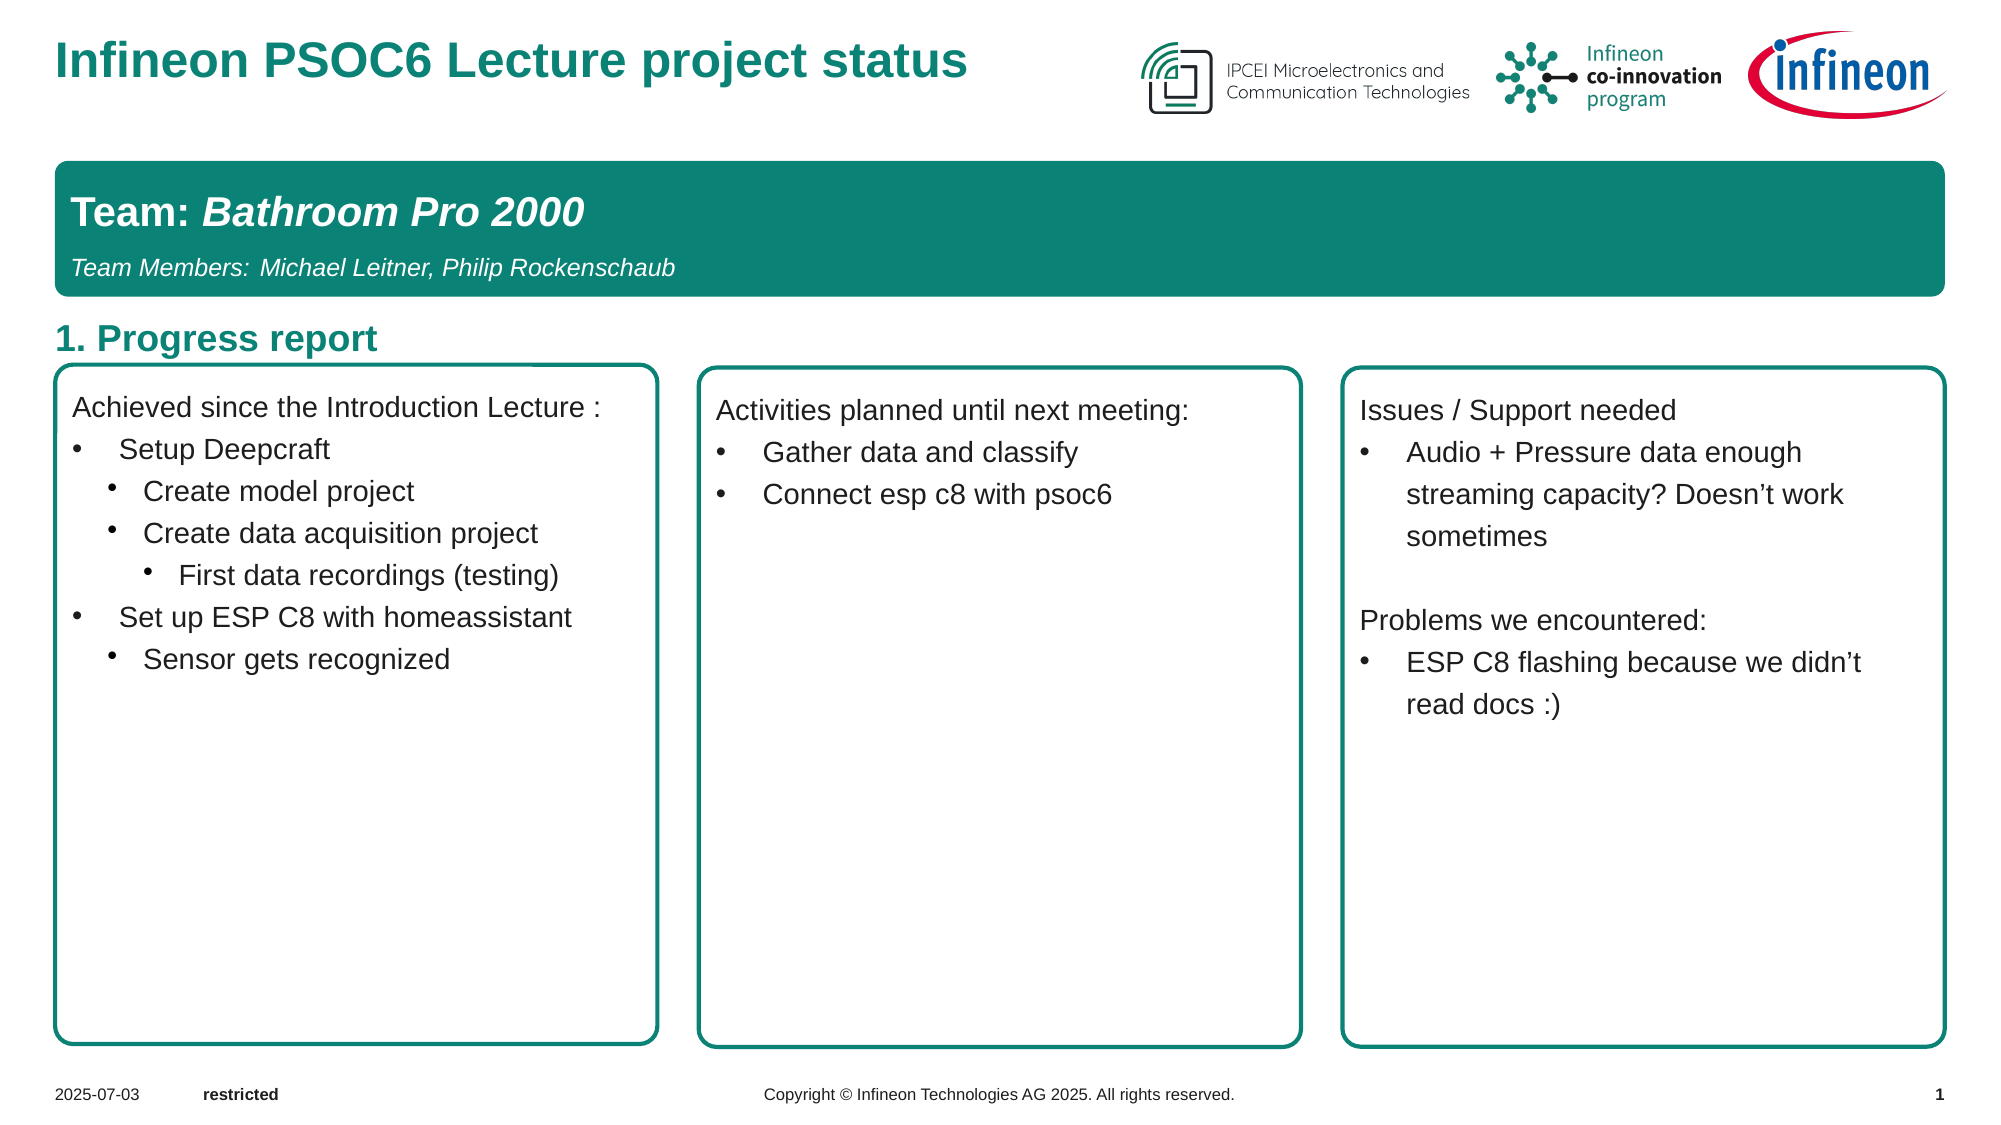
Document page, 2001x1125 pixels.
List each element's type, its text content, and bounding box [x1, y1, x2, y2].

picture [1141, 42, 1470, 114]
text_box Issues / Support needed Audio + Pressure data enough streaming capacity? Doesn’t work sometimes Problems we encountered: ESP C8 flashing because we didn’t read docs :) [1342, 367, 1945, 1047]
text_box Team: Bathroom Pro 2000 Team Members: Michael Leitner, Philip Rockenschaub [54, 160, 1945, 297]
picture [1748, 31, 1947, 119]
title Infineon PSOC6 Lecture project status [55, 30, 1632, 149]
text_box 1. Progress report [55, 304, 823, 359]
picture [1496, 42, 1721, 113]
text_box Activities planned until next meeting: Gather data and classify Connect esp c8 with psoc6 [698, 367, 1301, 1047]
text_box Achieved since the Introduction Lecture : Setup Deepcraft Create model project Create data acquisition project First data recordings (testing) Set up ESP C8 with homeassistant Sensor gets recognized [55, 364, 658, 1045]
